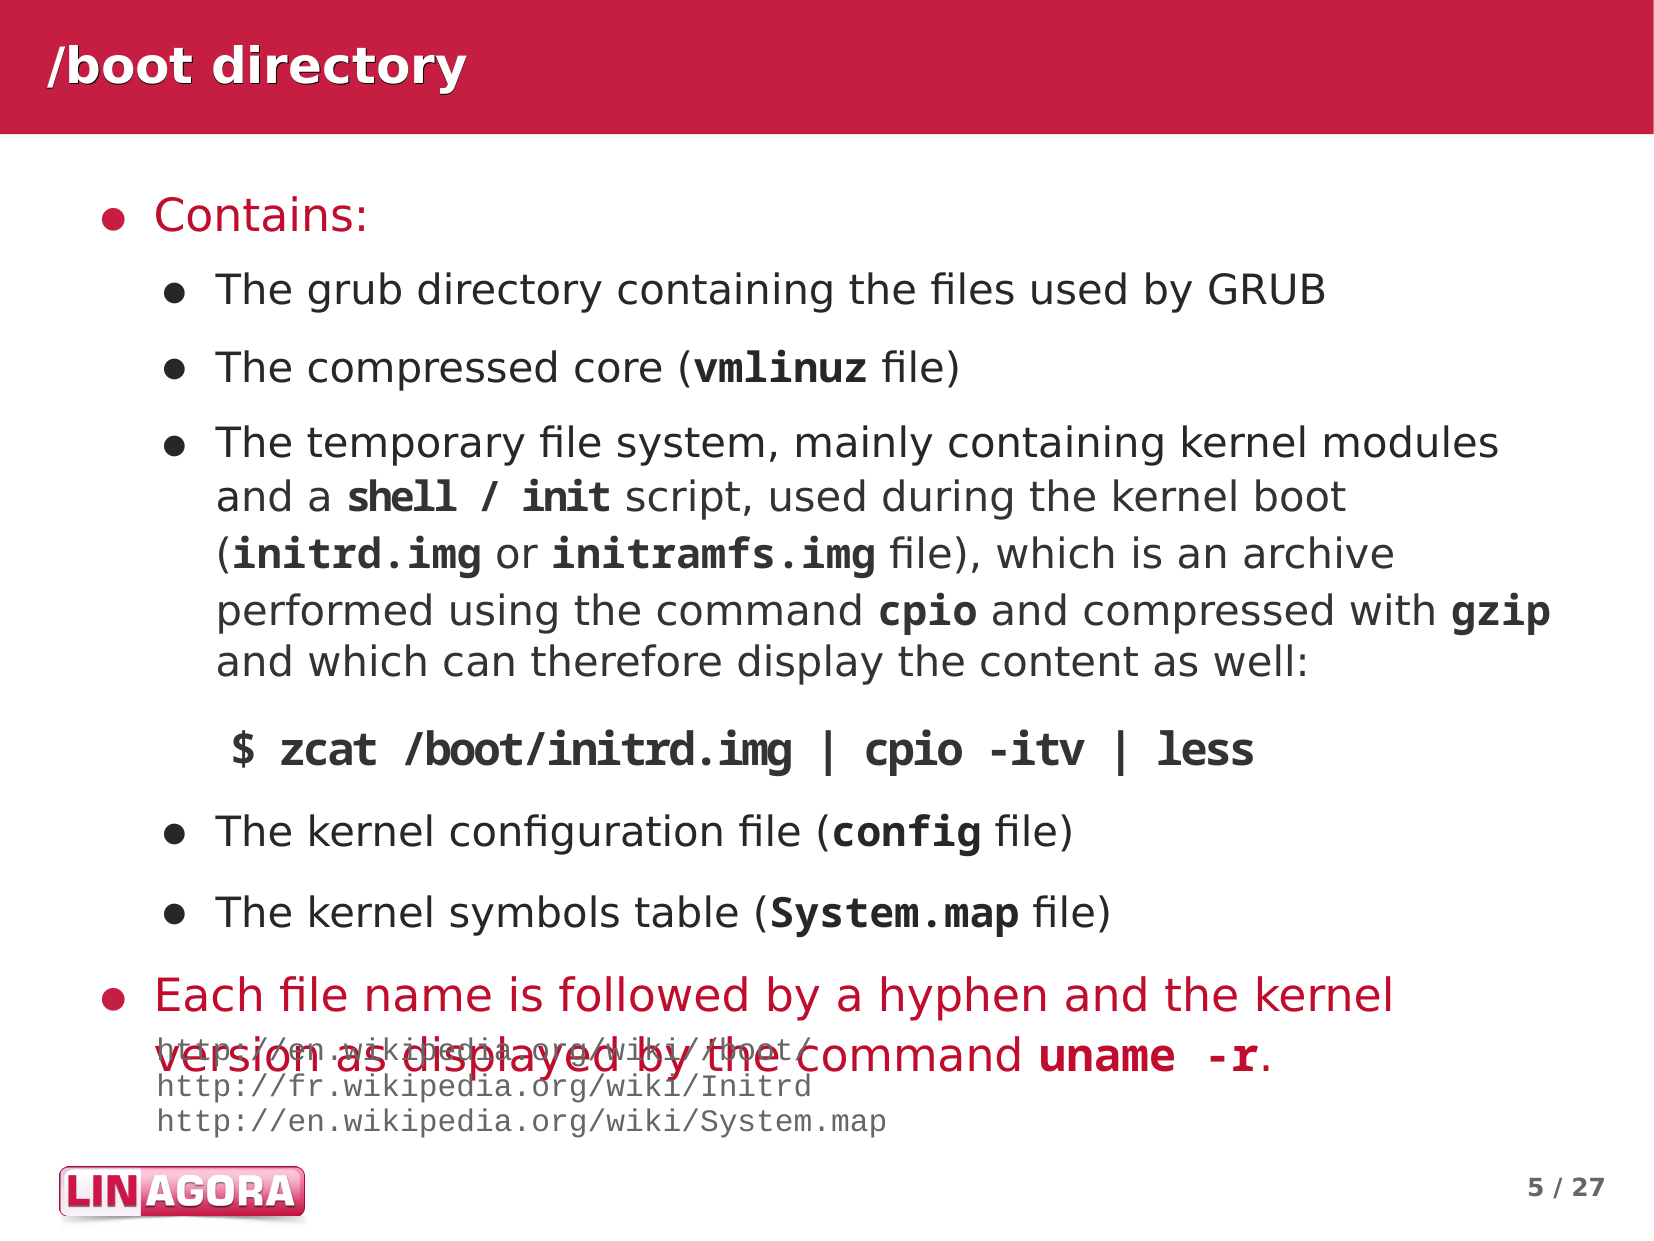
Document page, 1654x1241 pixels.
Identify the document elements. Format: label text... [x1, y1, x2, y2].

picture [59, 1166, 308, 1229]
list Contains: The grub directory containing the files used by GRUB The compressed core (vmlinuz file) The temporary file system, mainly containing kernel modules and a shell / init script, used during the kernel boot (initrd.img or initramfs.img file), which is an archive performed using the command cpio and compressed with gzip and which can therefore display the content as well: $ zcat /boot/initrd.img | cpio -itv | less The kernel configuration file (config file) The kernel symbols table (System.map file) Each file name is followed by a hyphen and the kernel version as displayed by the command uname -r. [82, 188, 1571, 1134]
text_box http://en.wikipedia.org/wiki//boot/ http://fr.wikipedia.org/wiki/Initrd http://en.wikipedia.org/wiki/System.map [141, 1027, 1241, 1150]
title /boot directory [47, 7, 1624, 126]
